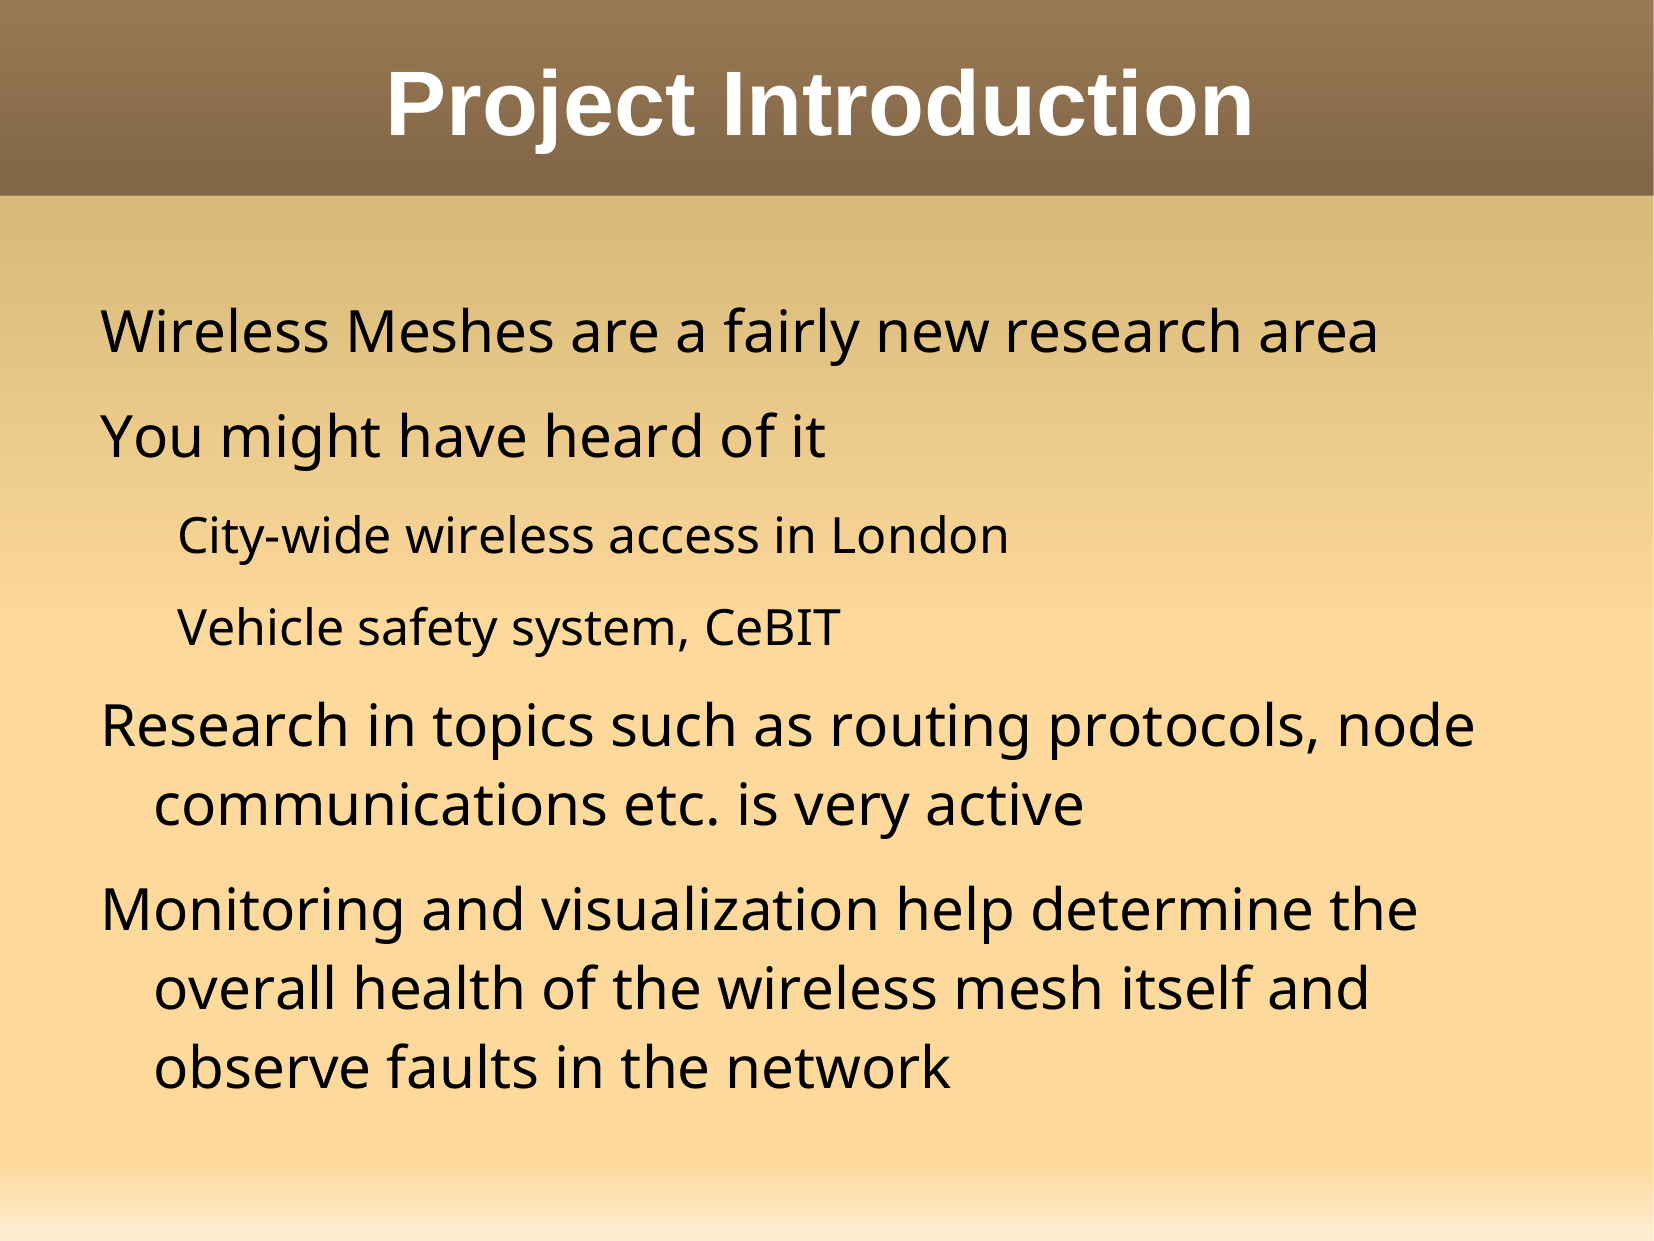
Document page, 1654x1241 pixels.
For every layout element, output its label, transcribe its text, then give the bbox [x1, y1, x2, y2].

list Wireless Meshes are a fairly new research area You might have heard of it City-wide wireless access in London Vehicle safety system, CeBIT Research in topics such as routing protocols, node communications etc. is very active Monitoring and visualization help determine the overall health of the wireless mesh itself and observe faults in the network [82, 290, 1571, 1094]
title Project Introduction [76, 0, 1565, 208]
picture [0, 0, 1654, 1241]
